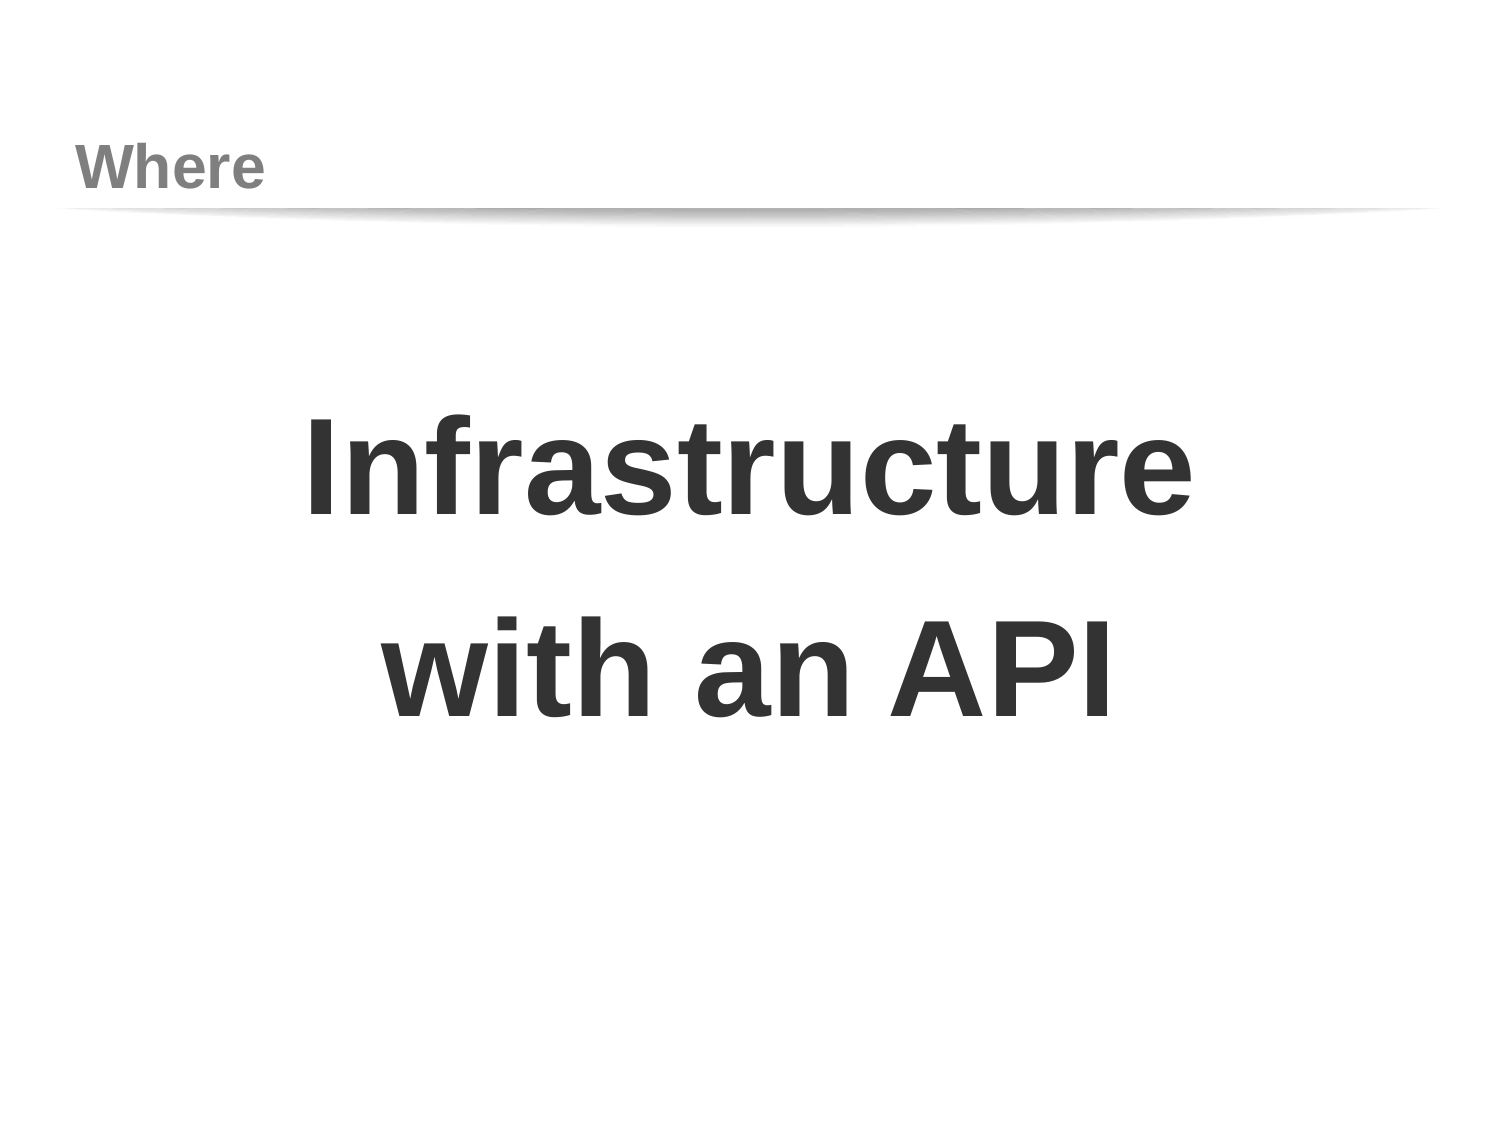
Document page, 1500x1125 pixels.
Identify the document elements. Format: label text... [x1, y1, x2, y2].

text_box Infrastructure with an API [298, 376, 1202, 749]
title Where [75, 71, 1426, 203]
